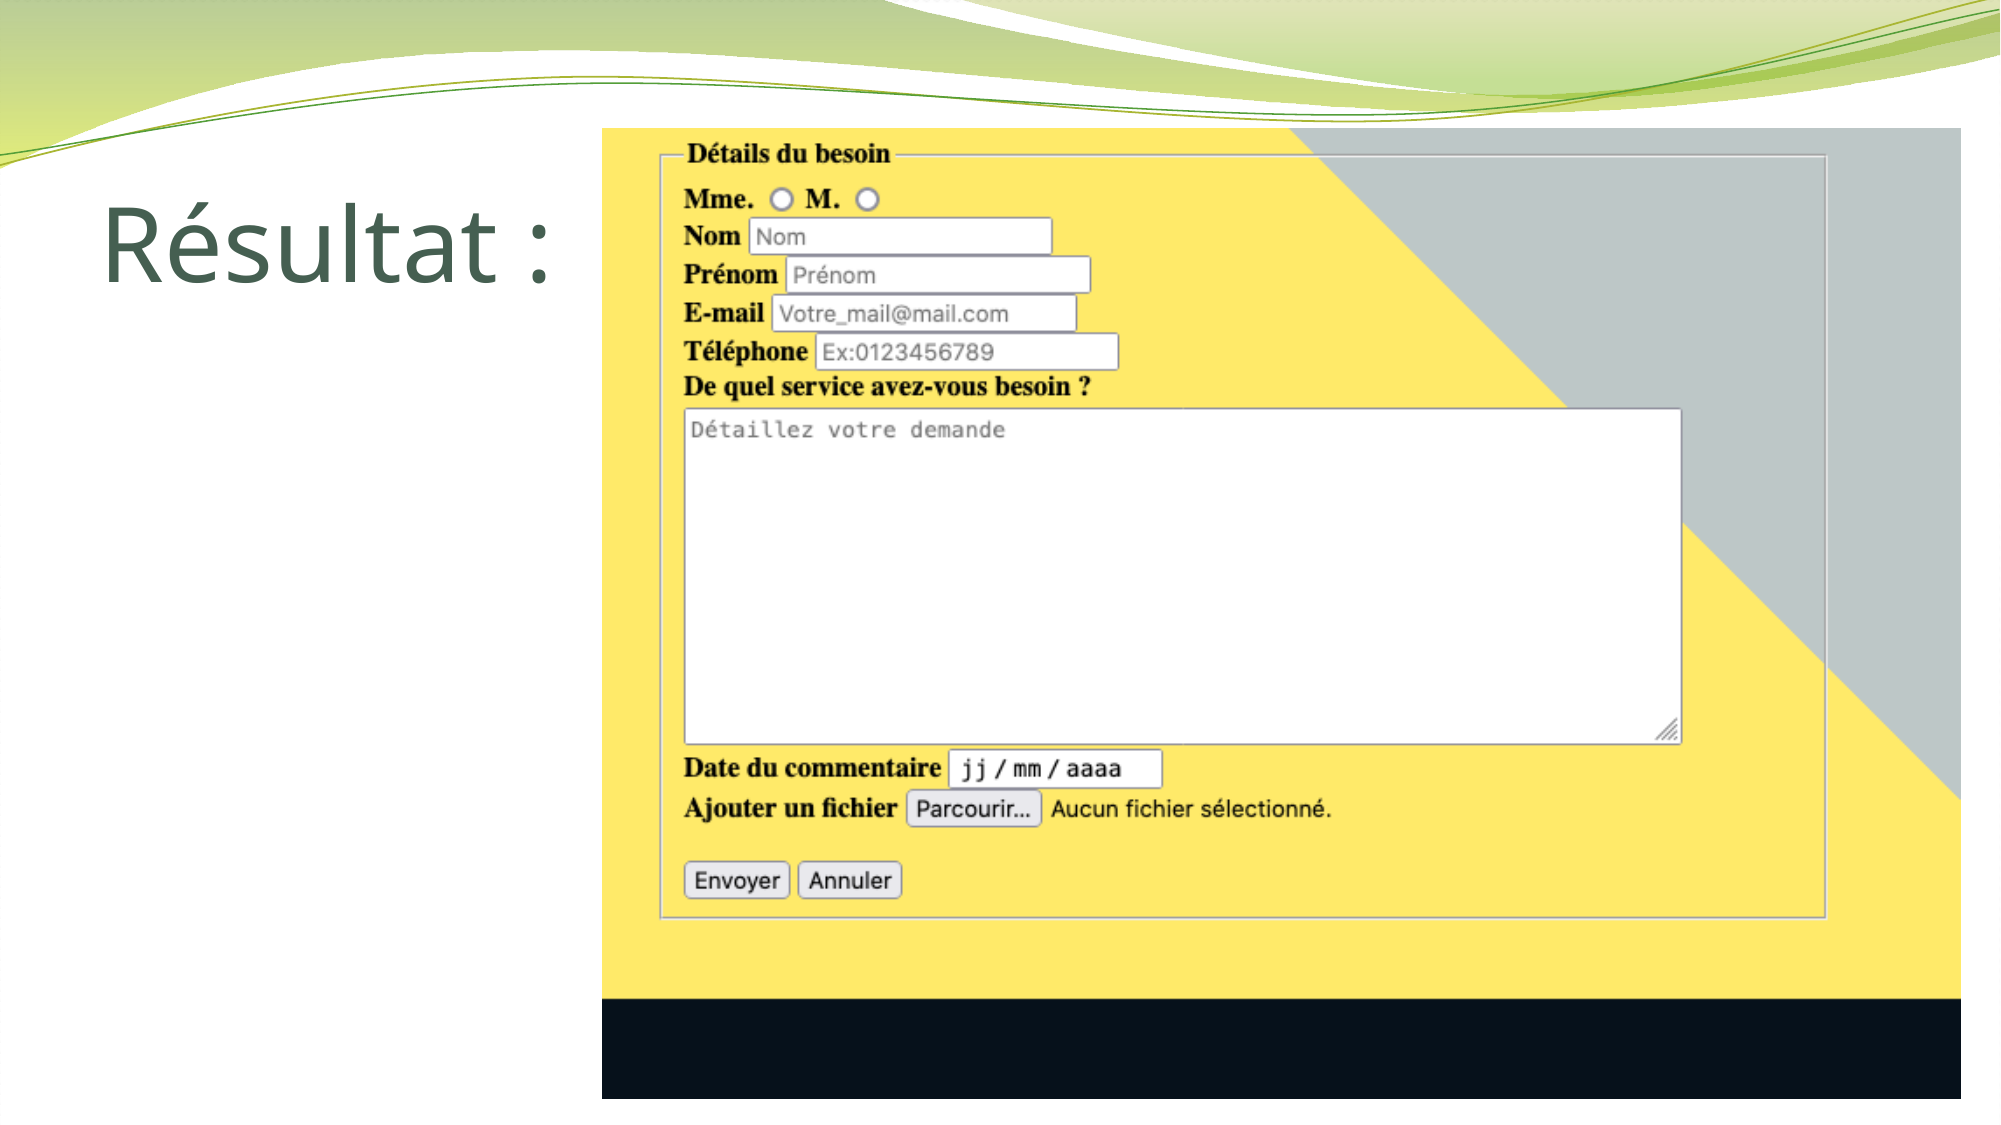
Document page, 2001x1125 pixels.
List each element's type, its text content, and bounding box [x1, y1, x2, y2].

picture [602, 128, 1961, 1099]
text_box Résultat : [99, 115, 1900, 303]
